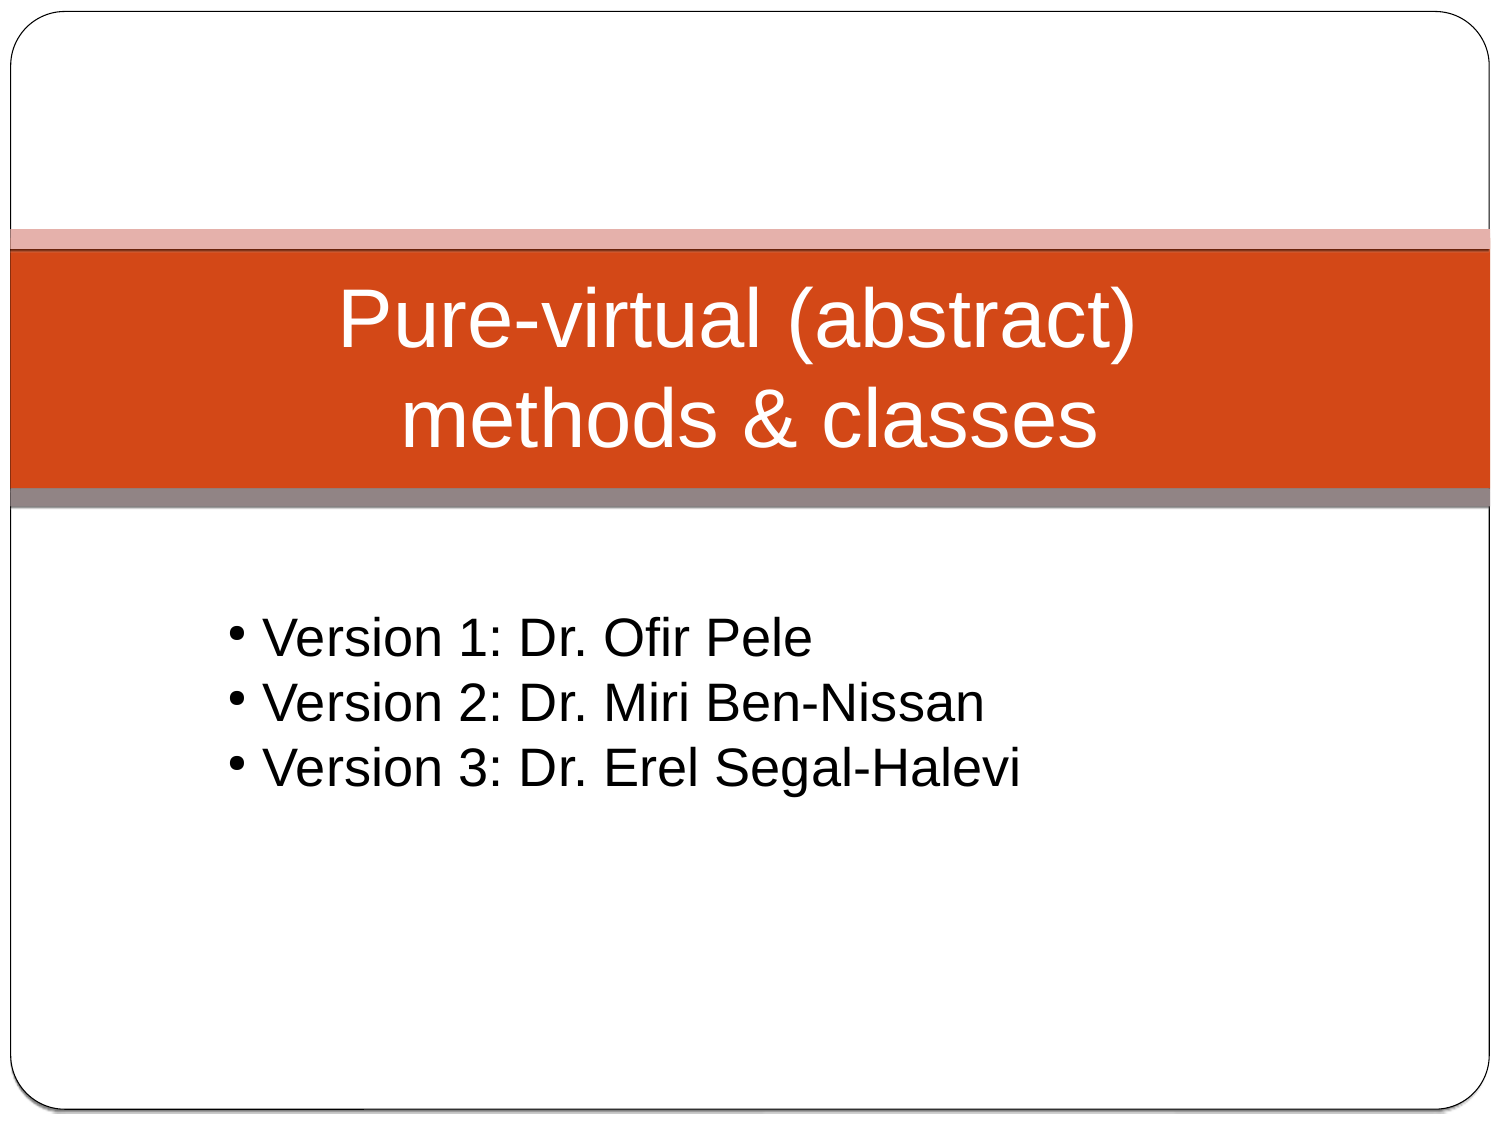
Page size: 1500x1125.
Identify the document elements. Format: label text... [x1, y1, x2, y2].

title Pure-virtual (abstract) methods & classes [75, 247, 1425, 489]
text_box Version 1: Dr. Ofir Pele Version 2: Dr. Miri Ben-Nissan Version 3: Dr. Erel Segal-Halevi [212, 530, 1263, 793]
